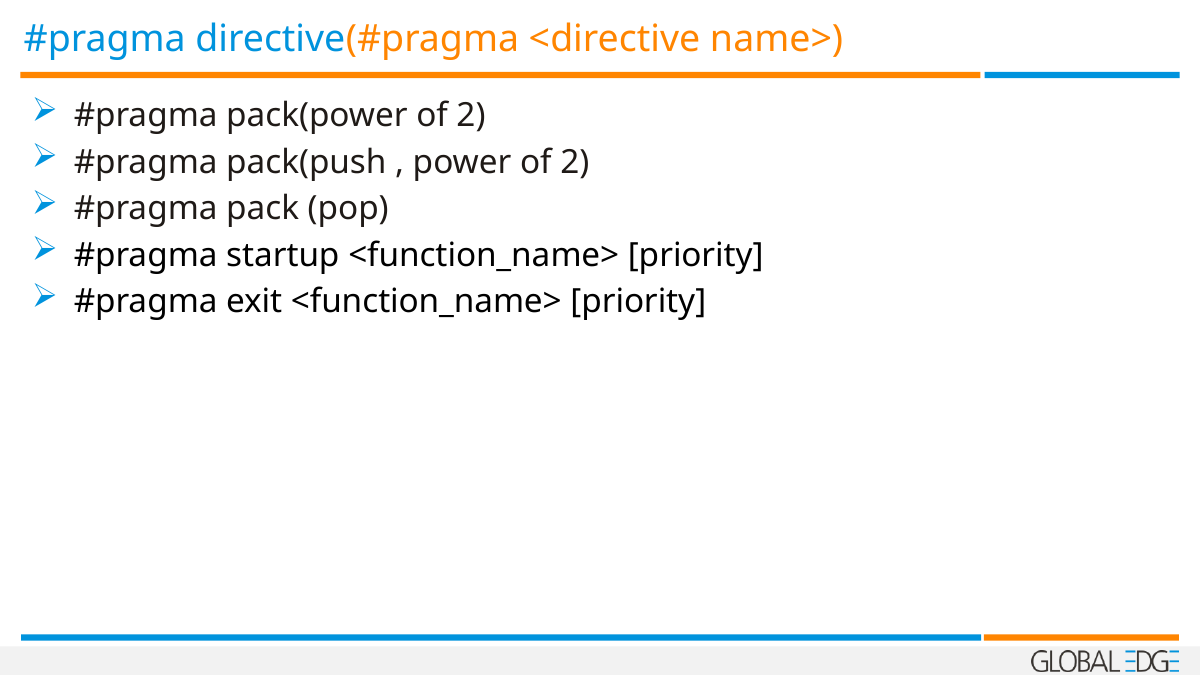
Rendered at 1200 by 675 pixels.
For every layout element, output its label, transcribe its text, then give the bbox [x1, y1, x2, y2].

picture [1031, 650, 1179, 672]
title #pragma directive(#pragma <directive name>) [12, 9, 1088, 63]
list #pragma pack(power of 2) #pragma pack(push , power of 2) #pragma pack (pop) #pragma startup <function_name> [priority] #pragma exit <function_name> [priority] [20, 87, 1179, 628]
